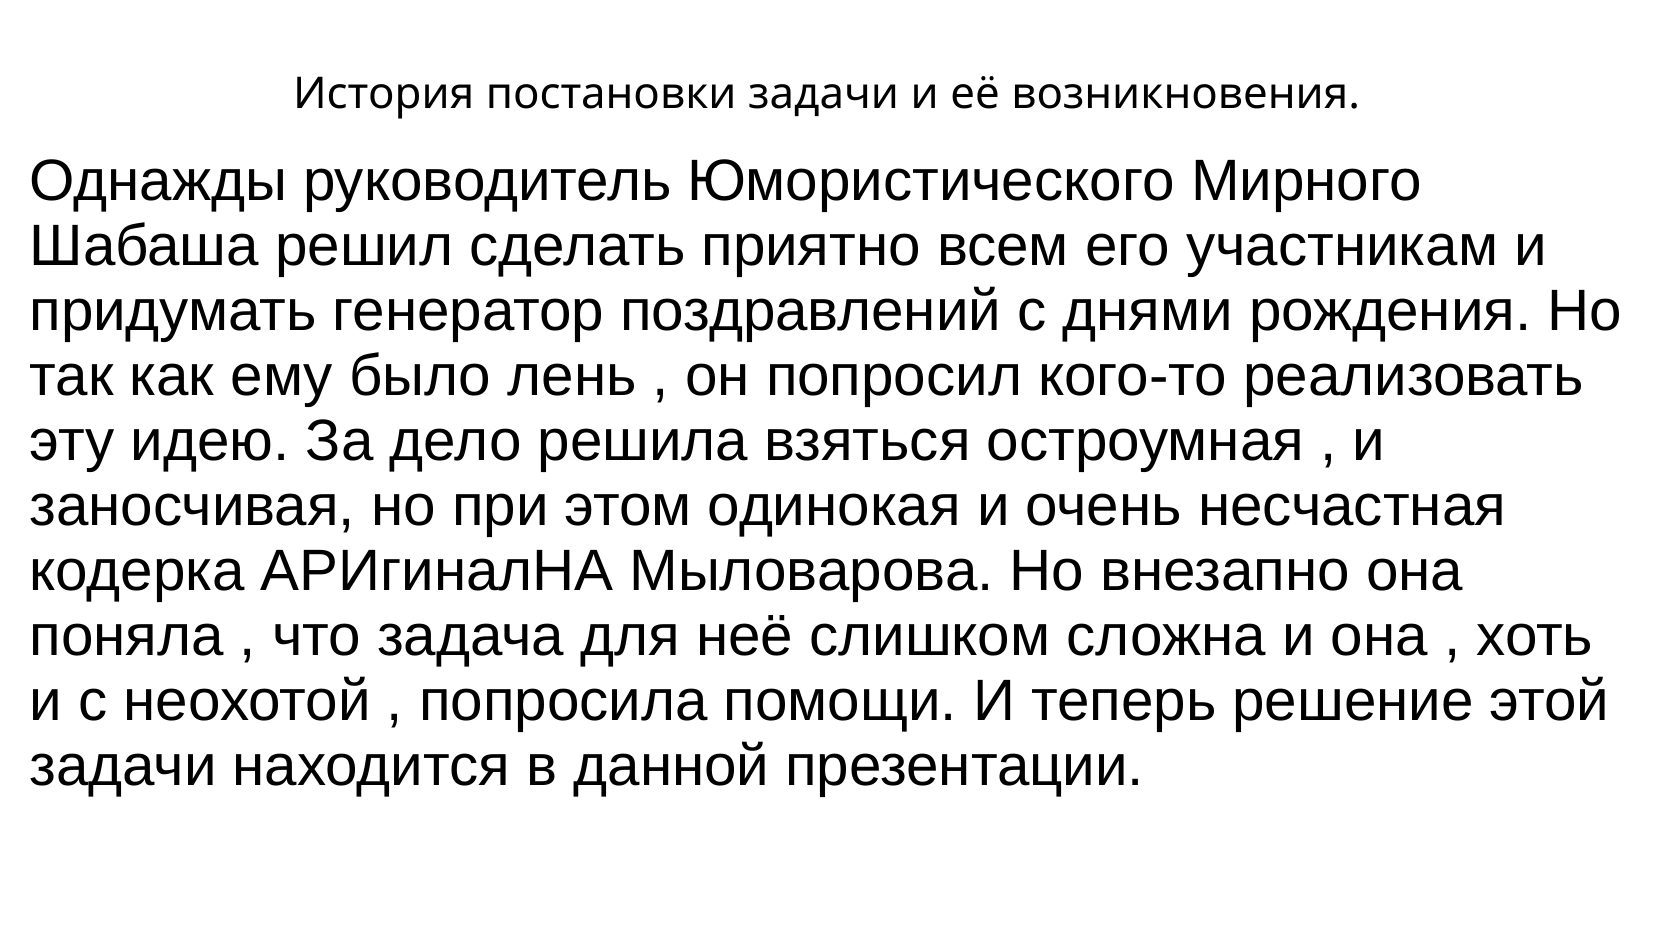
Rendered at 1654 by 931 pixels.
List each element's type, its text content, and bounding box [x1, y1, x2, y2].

subtitle Однажды руководитель Юмористического Мирного Шабаша решил сделать приятно всем его участникам и придумать генератор поздравлений с днями рождения. Но так как ему было лень , он попросил кого-то реализовать эту идею. За дело решила взяться остроумная , и заносчивая, но при этом одинокая и очень несчастная кодерка АРИгиналНА Мыловарова. Но внезапно она поняла , что задача для неё слишком сложна и она , хоть и с неохотой , попросила помощи. И теперь решение этой задачи находится в данной презентации. [29, 147, 1625, 916]
title История постановки задачи и её возникновения. [29, 11, 1625, 147]
